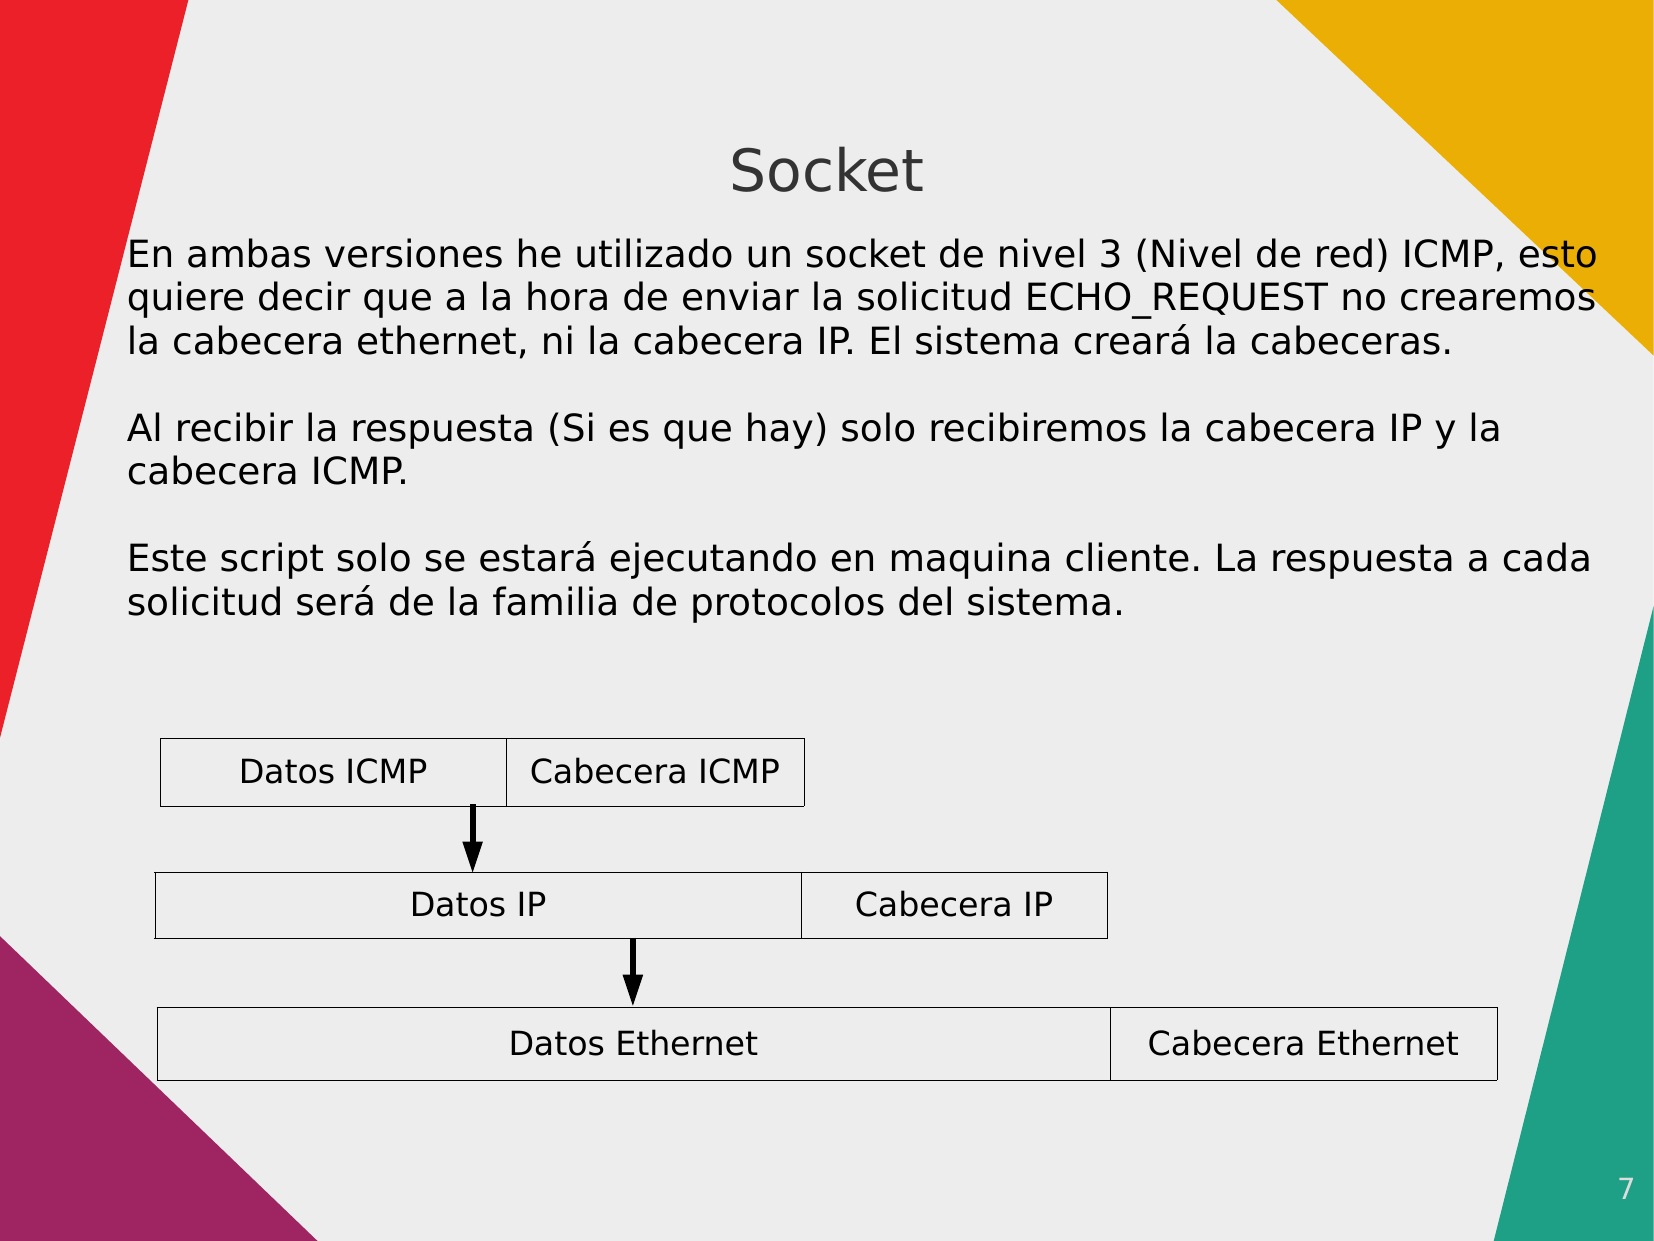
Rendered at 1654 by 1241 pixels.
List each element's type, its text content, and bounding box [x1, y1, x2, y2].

table_header Datos ICMP [161, 739, 506, 806]
text_box En ambas versiones he utilizado un socket de nivel 3 (Nivel de red) ICMP, esto quiere decir que a la hora de enviar la solicitud ECHO_REQUEST no crearemos la cabecera ethernet, ni la cabecera IP. El sistema creará la cabeceras. Al recibir la respuesta (Si es que hay) solo recibiremos la cabecera IP y la cabecera ICMP. Este script solo se estará ejecutando en maquina cliente. La respuesta a cada solicitud será de la familia de protocolos del sistema. [112, 225, 1636, 684]
table_header Cabecera ICMP [507, 739, 804, 806]
table_header Cabecera IP [802, 873, 1107, 938]
table_header Datos Ethernet [158, 1008, 1110, 1080]
title Socket [114, 73, 1539, 225]
table_header Cabecera Ethernet [1111, 1008, 1497, 1080]
table_header Datos IP [156, 873, 801, 938]
